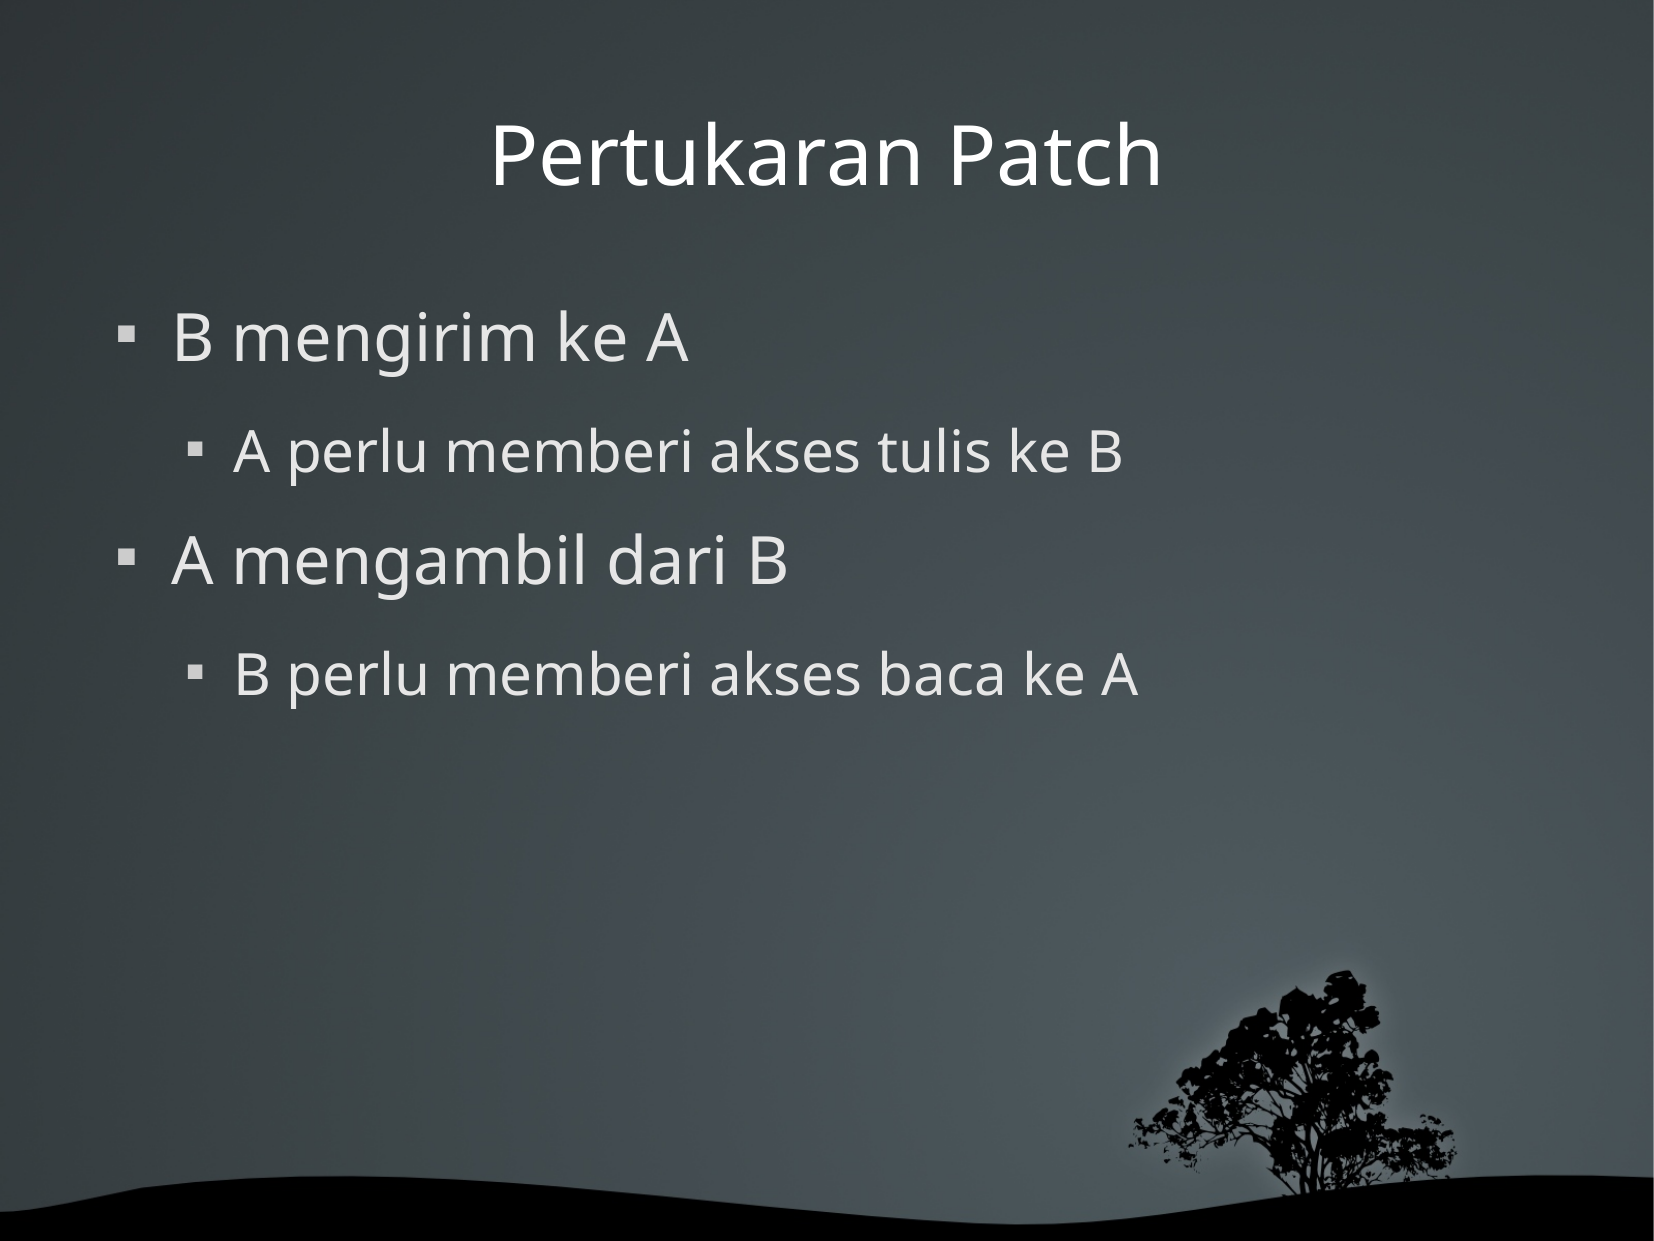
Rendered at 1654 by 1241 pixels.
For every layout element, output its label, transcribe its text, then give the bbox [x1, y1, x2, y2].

list B mengirim ke A A perlu memberi akses tulis ke B A mengambil dari B B perlu memberi akses baca ke A [82, 290, 1571, 1094]
title Pertukaran Patch [82, 49, 1571, 257]
picture [0, 0, 1654, 1241]
